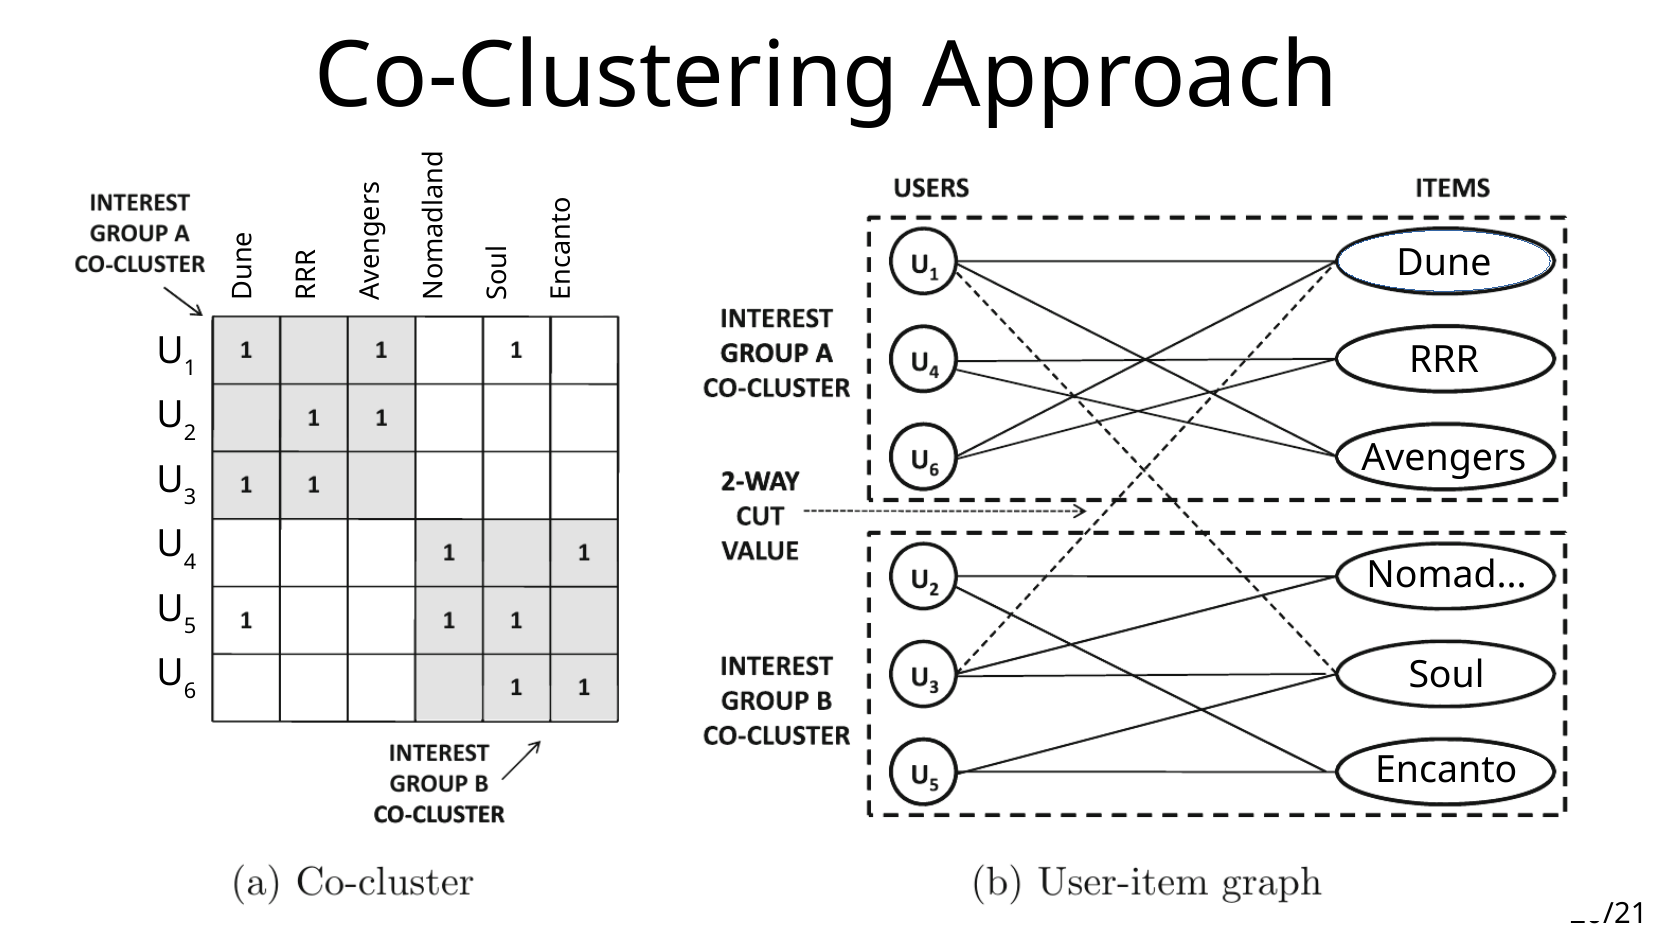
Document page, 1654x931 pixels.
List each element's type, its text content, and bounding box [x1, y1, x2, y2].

text_box Encanto [1342, 742, 1551, 794]
text_box Dune [1338, 230, 1551, 292]
text_box Avengers [1338, 431, 1551, 482]
text_box Nomad... [1342, 547, 1551, 599]
text_box Soul [1342, 648, 1551, 699]
picture [49, 131, 1603, 921]
text_box Dune RRR Avengers Nomadland Soul Encanto [215, 136, 604, 316]
text_box U1 U2 U3 U4 U5 U6 [141, 315, 209, 780]
text_box RRR [1338, 331, 1551, 386]
title Co-Clustering Approach [82, 5, 1571, 136]
